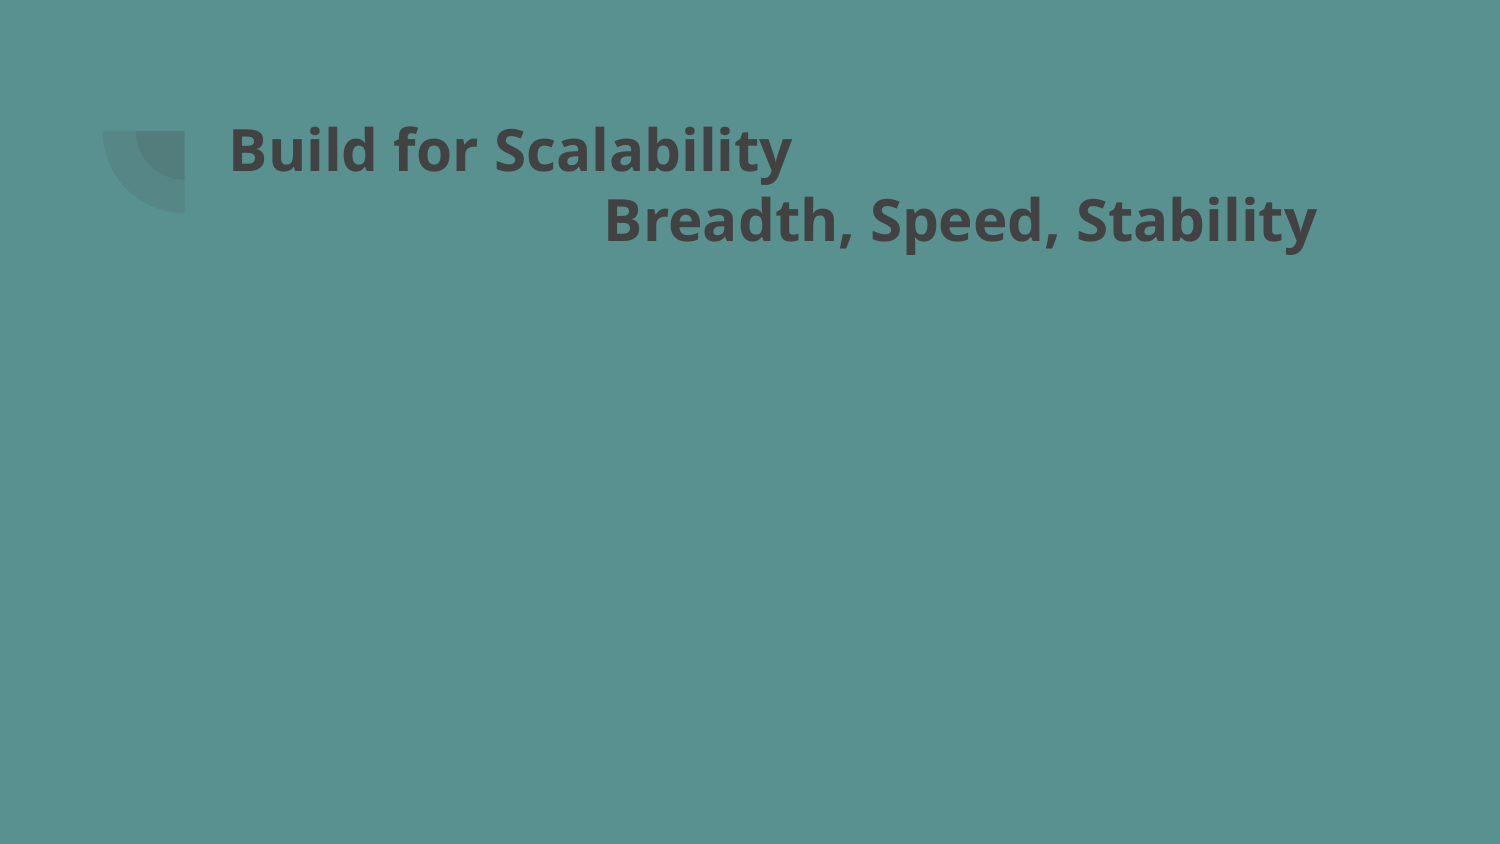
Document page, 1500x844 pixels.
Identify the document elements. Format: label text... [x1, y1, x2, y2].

title Build for Scalability Breadth, Speed, Stability [213, 98, 1368, 263]
